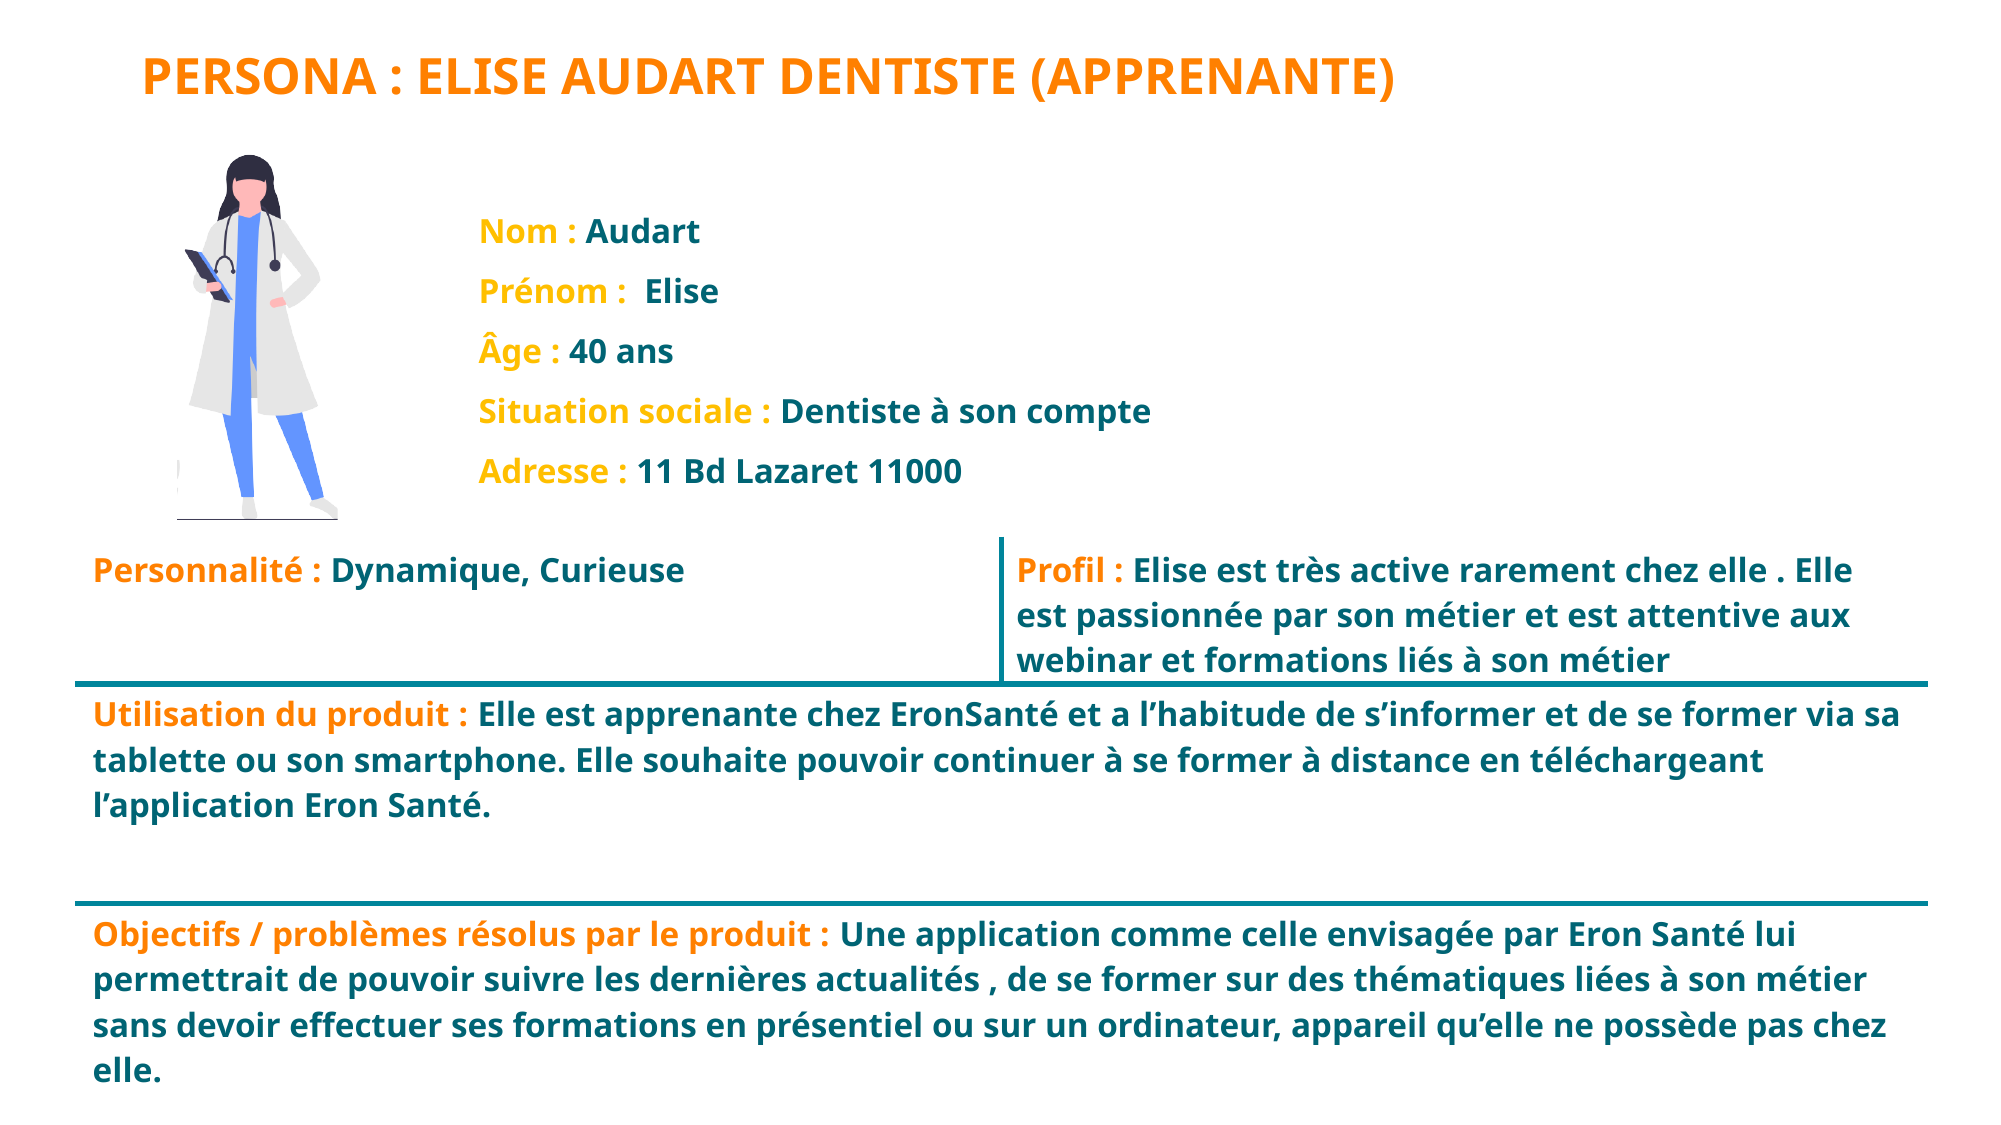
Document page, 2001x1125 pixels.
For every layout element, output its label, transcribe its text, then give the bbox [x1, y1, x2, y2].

table_header Personnalité : Dynamique, Curieuse [80, 542, 999, 681]
table_cell Utilisation du produit : Elle est apprenante chez EronSanté et a l’habitude de s’informer et de se former via sa tablette ou son smartphone. Elle souhaite pouvoir continuer à se former à distance en téléchargeant l’application Eron Santé. [80, 687, 1922, 901]
table_cell Objectifs / problèmes résolus par le produit : Une application comme celle envisagée par Eron Santé lui permettrait de pouvoir suivre les dernières actualités , de se former sur des thématiques liées à son métier sans devoir effectuer ses formations en présentiel ou sur un ordinateur, appareil qu’elle ne possède pas chez elle. [80, 906, 1922, 1121]
text_box Persona : Elise AUDART Dentiste (APPRENANTE) [141, 51, 1749, 106]
table_header Profil : Elise est très active rarement chez elle . Elle est passionnée par son métier et est attentive aux webinar et formations liés à son métier [1004, 542, 1922, 681]
picture [177, 141, 338, 520]
text_box Nom : Audart Prénom : Elise Âge : 40 ans Situation sociale : Dentiste à son compte Adresse : 11 Bd Lazaret 11000 [463, 182, 1776, 498]
